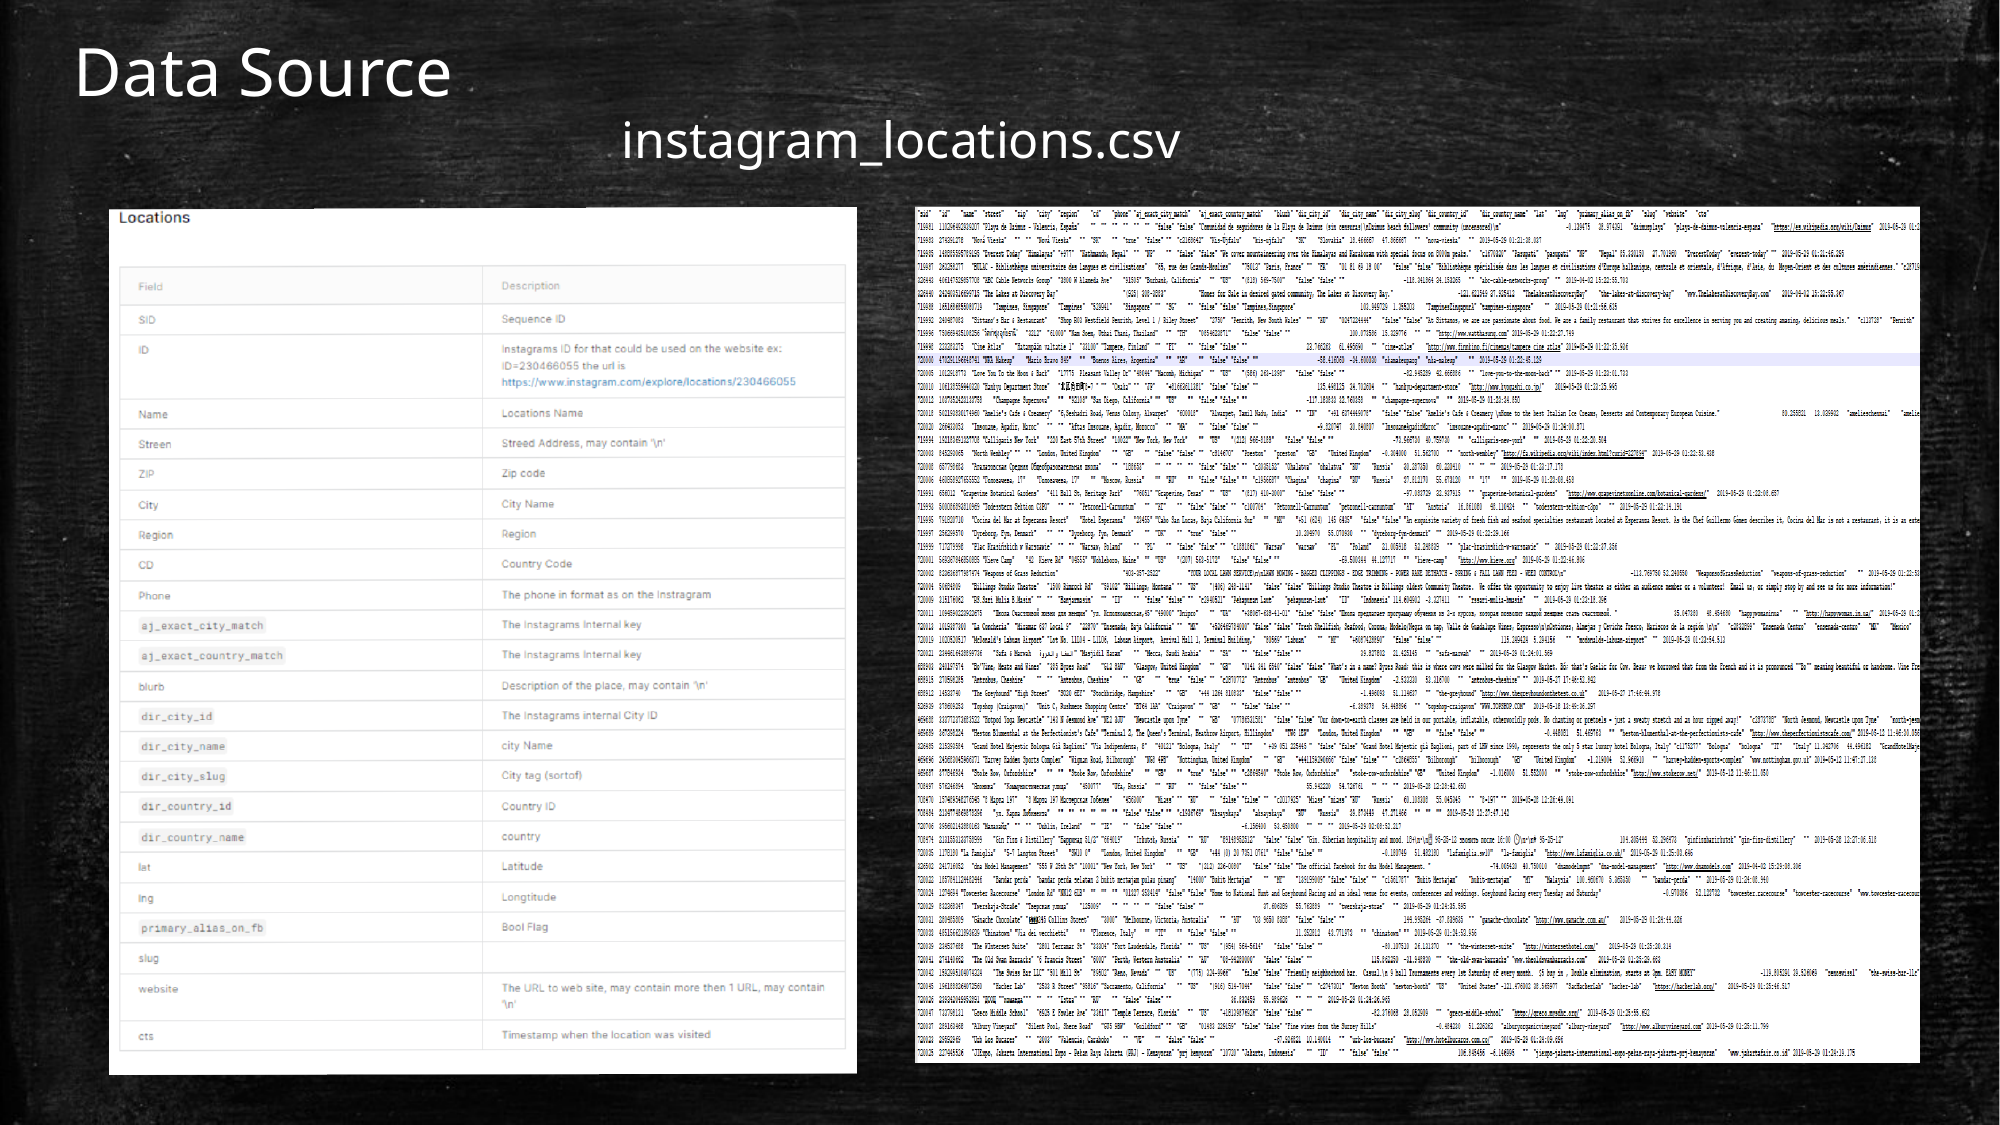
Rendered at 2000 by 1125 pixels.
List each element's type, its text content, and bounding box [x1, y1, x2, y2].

title instagram_locations.csv [606, 112, 1375, 178]
title Data Source [59, 53, 607, 119]
picture [0, 0, 2000, 1125]
